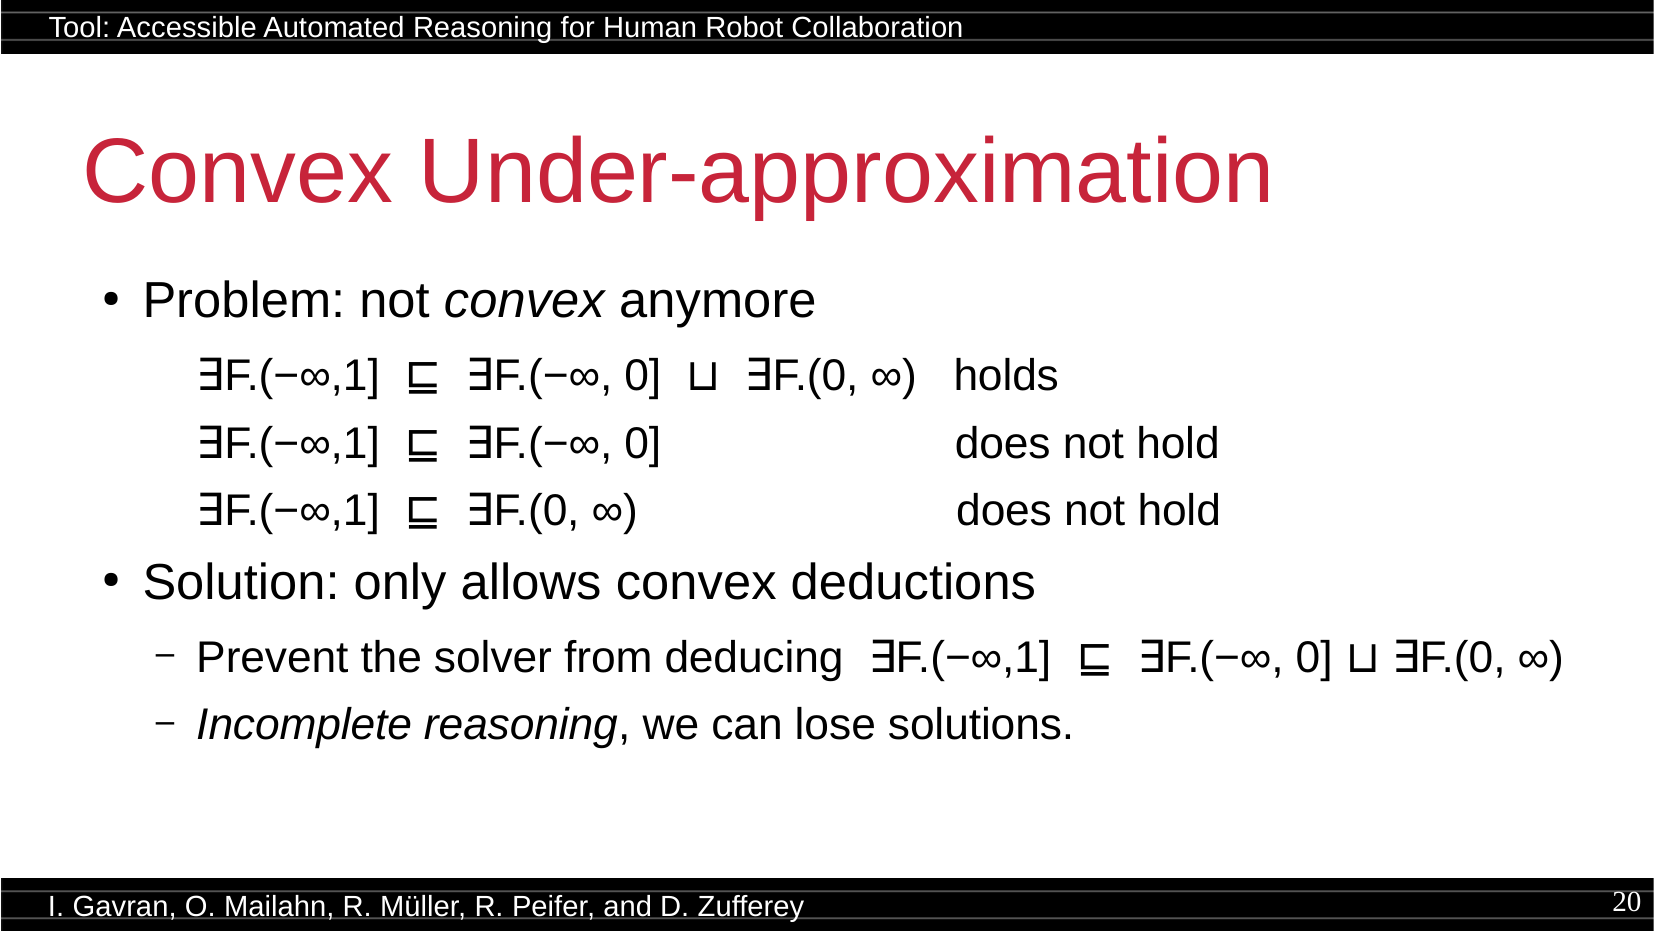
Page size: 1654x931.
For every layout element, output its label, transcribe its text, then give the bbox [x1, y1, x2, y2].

picture [1, 0, 1654, 54]
text_box I. Gavran, O. Mailahn, R. Müller, R. Peifer, and D. Zufferey [33, 882, 821, 931]
title Convex Under-approximation [82, 92, 1571, 249]
list Problem: not convex anymore ∃F.(−∞,1] ⊑ ∃F.(−∞, 0] ⊔ ∃F.(0, ∞) holds ∃F.(−∞,1] ⊑ ∃F.(−∞, 0] does not hold ∃F.(−∞,1] ⊑ ∃F.(0, ∞) does not hold Solution: only allows convex deductions Prevent the solver from deducing ∃F.(−∞,1] ⊑ ∃F.(−∞, 0] ⊔ ∃F.(0, ∞) Incomplete reasoning, we can lose solutions. [88, 271, 1577, 758]
picture [1, 878, 1654, 931]
text_box Tool: Accessible Automated Reasoning for Human Robot Collaboration [33, 4, 980, 52]
